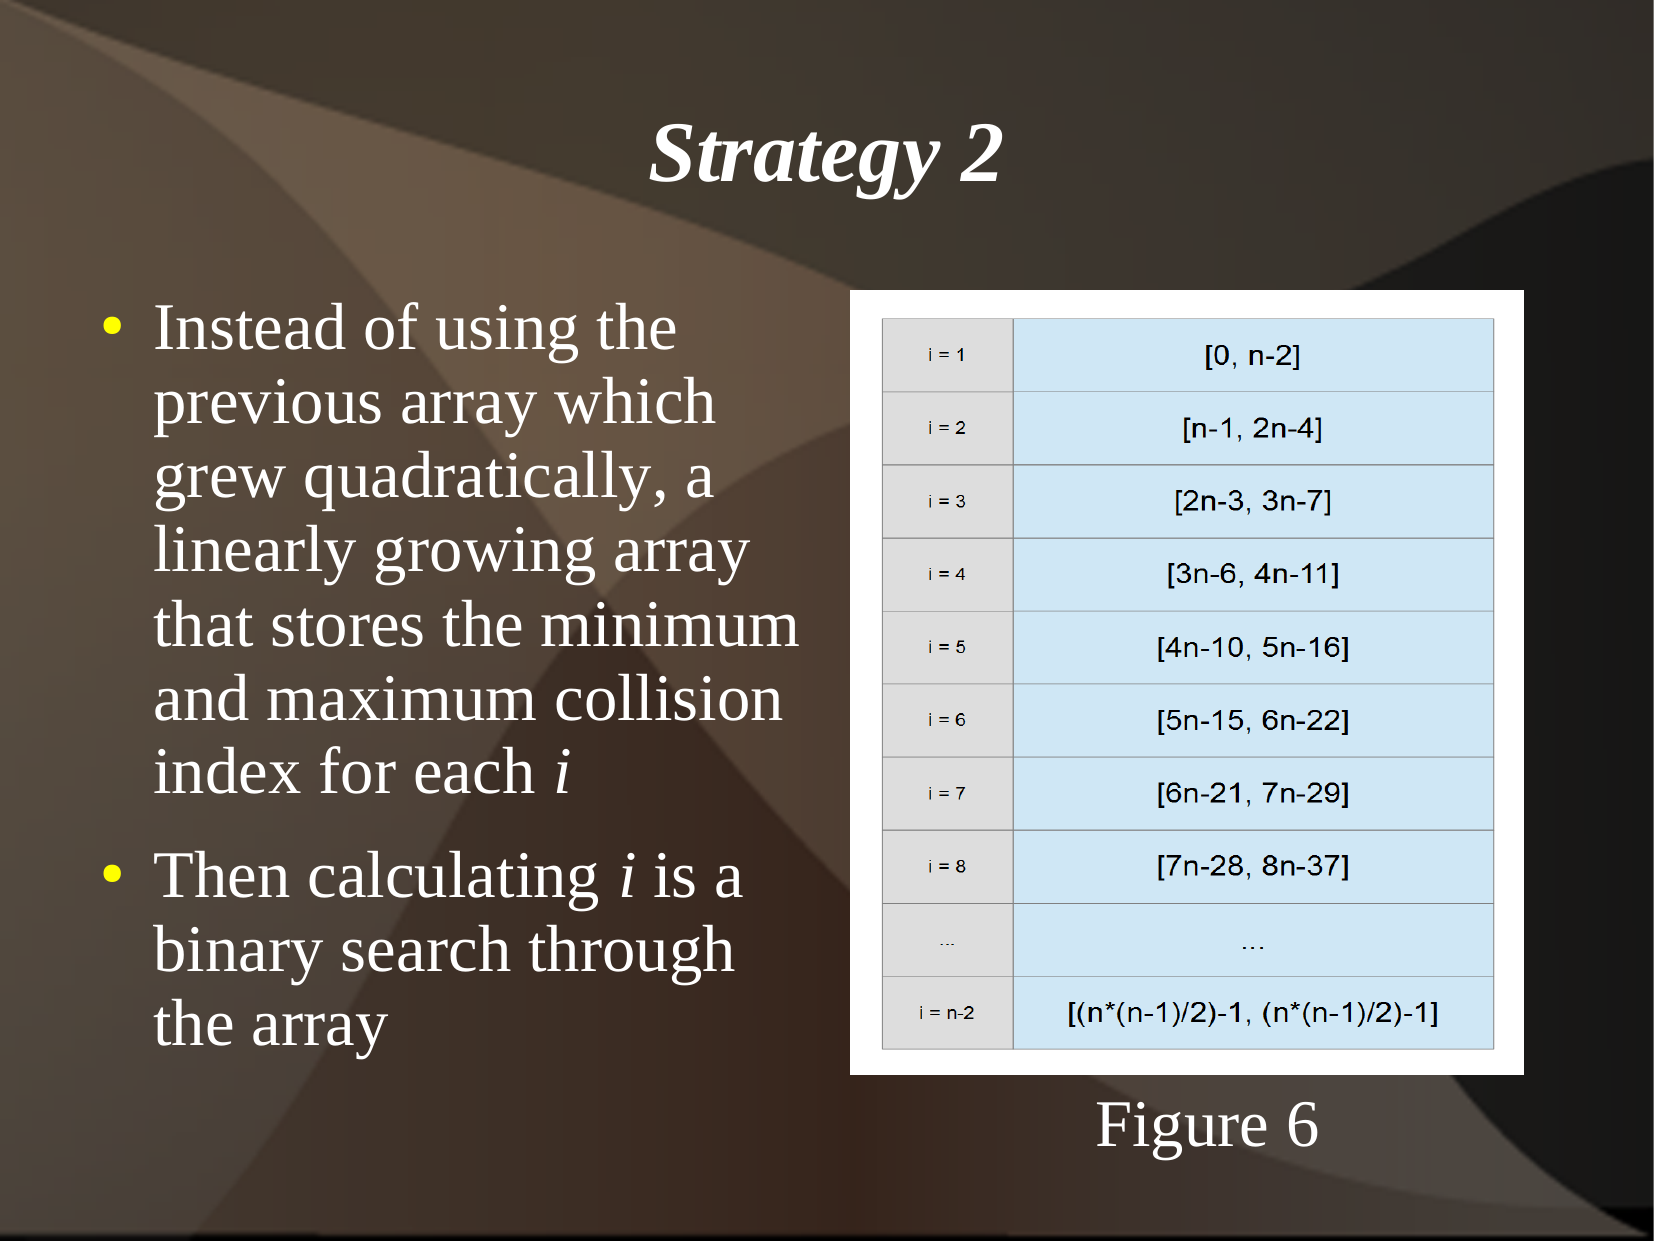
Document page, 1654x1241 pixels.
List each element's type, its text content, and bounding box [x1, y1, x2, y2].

list Figure 6 [844, 1086, 1571, 1161]
picture [0, 0, 1654, 1241]
list Instead of using the previous array which grew quadratically, a linearly growing array that stores the minimum and maximum collision index for each i Then calculating i is a binary search through the array [82, 290, 809, 1061]
title Strategy 2 [82, 49, 1571, 257]
